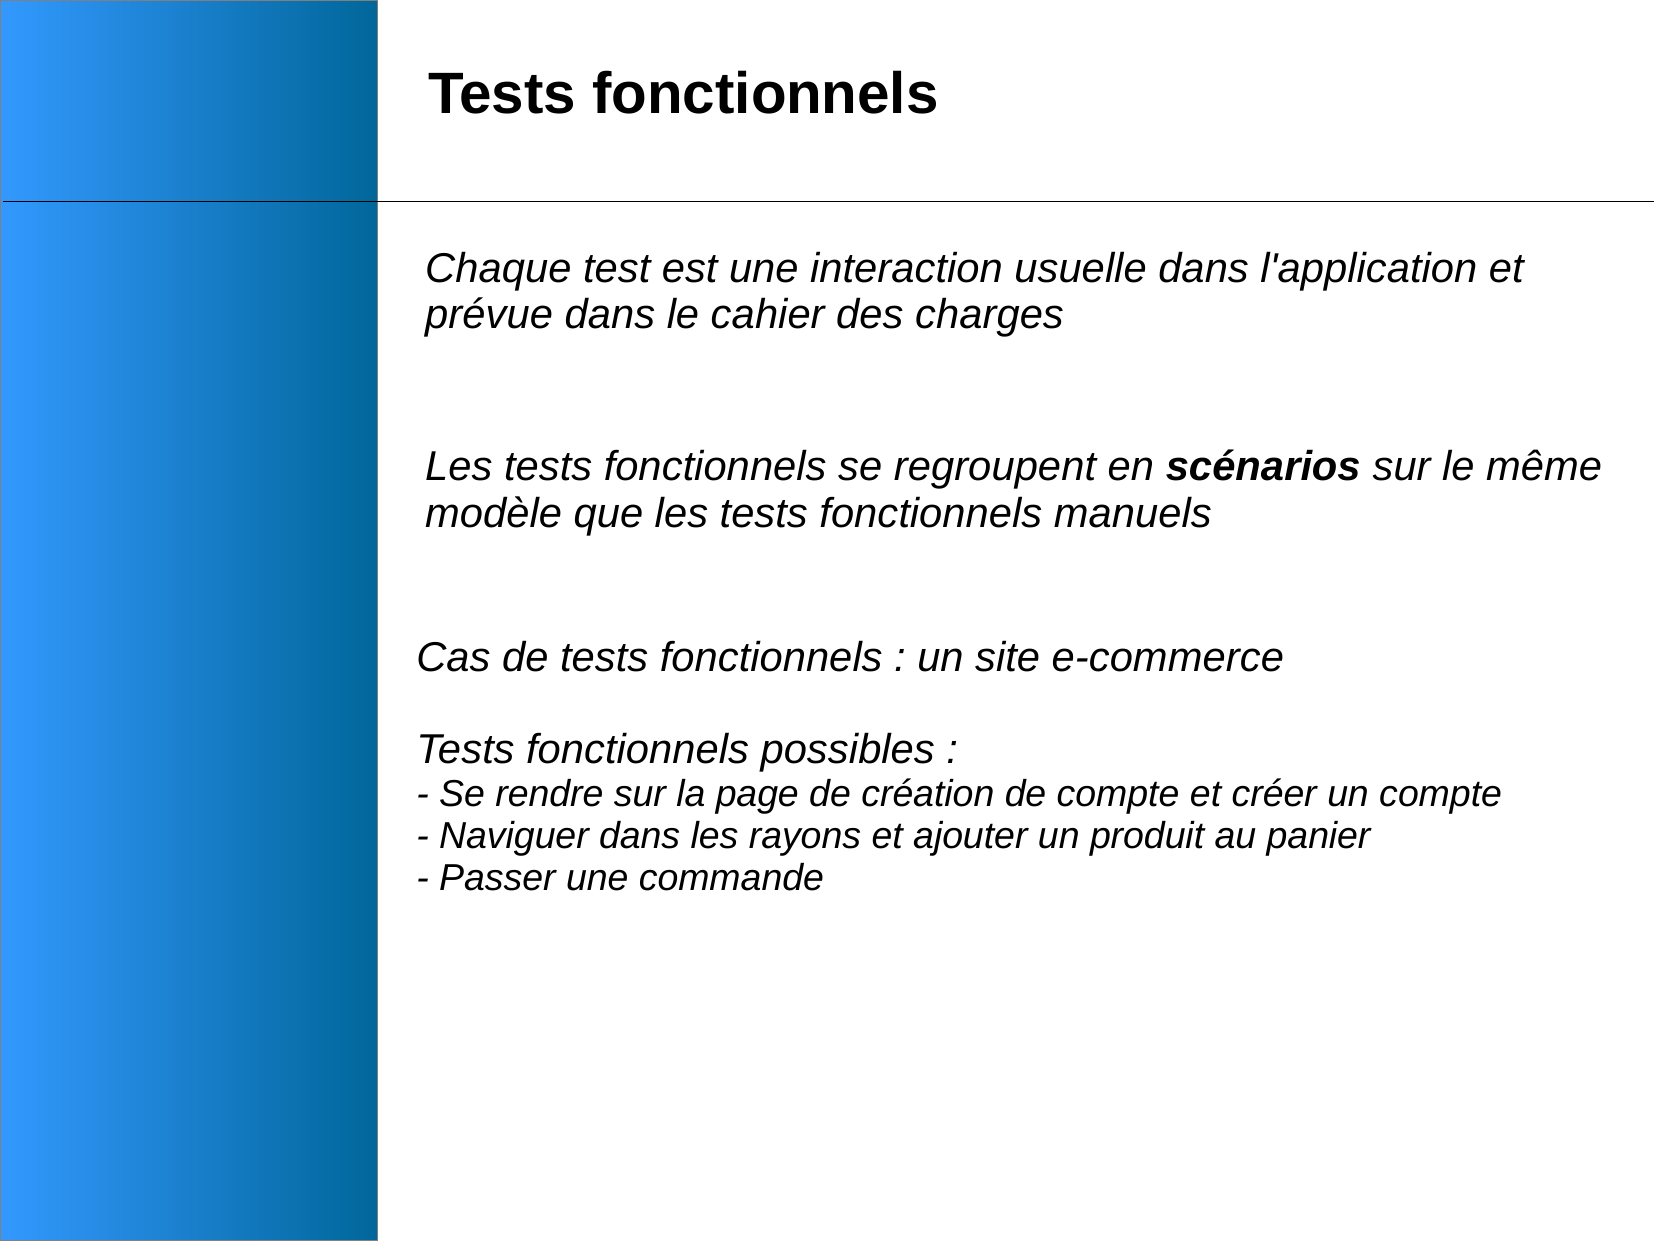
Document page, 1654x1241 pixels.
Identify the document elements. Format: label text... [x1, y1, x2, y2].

list Chaque test est une interaction usuelle dans l'application et prévue dans le cahier des charges Les tests fonctionnels se regroupent en scénarios sur le même modèle que les tests fonctionnels manuels [354, 244, 1607, 689]
text_box [0, 0, 378, 1241]
text_box Tests fonctionnels [413, 53, 1371, 201]
text_box Cas de tests fonctionnels : un site e-commerce Tests fonctionnels possibles : - Se rendre sur la page de création de compte et créer un compte - Naviguer dans les rayons et ajouter un produit au panier - Passer une commande [401, 625, 1654, 1058]
